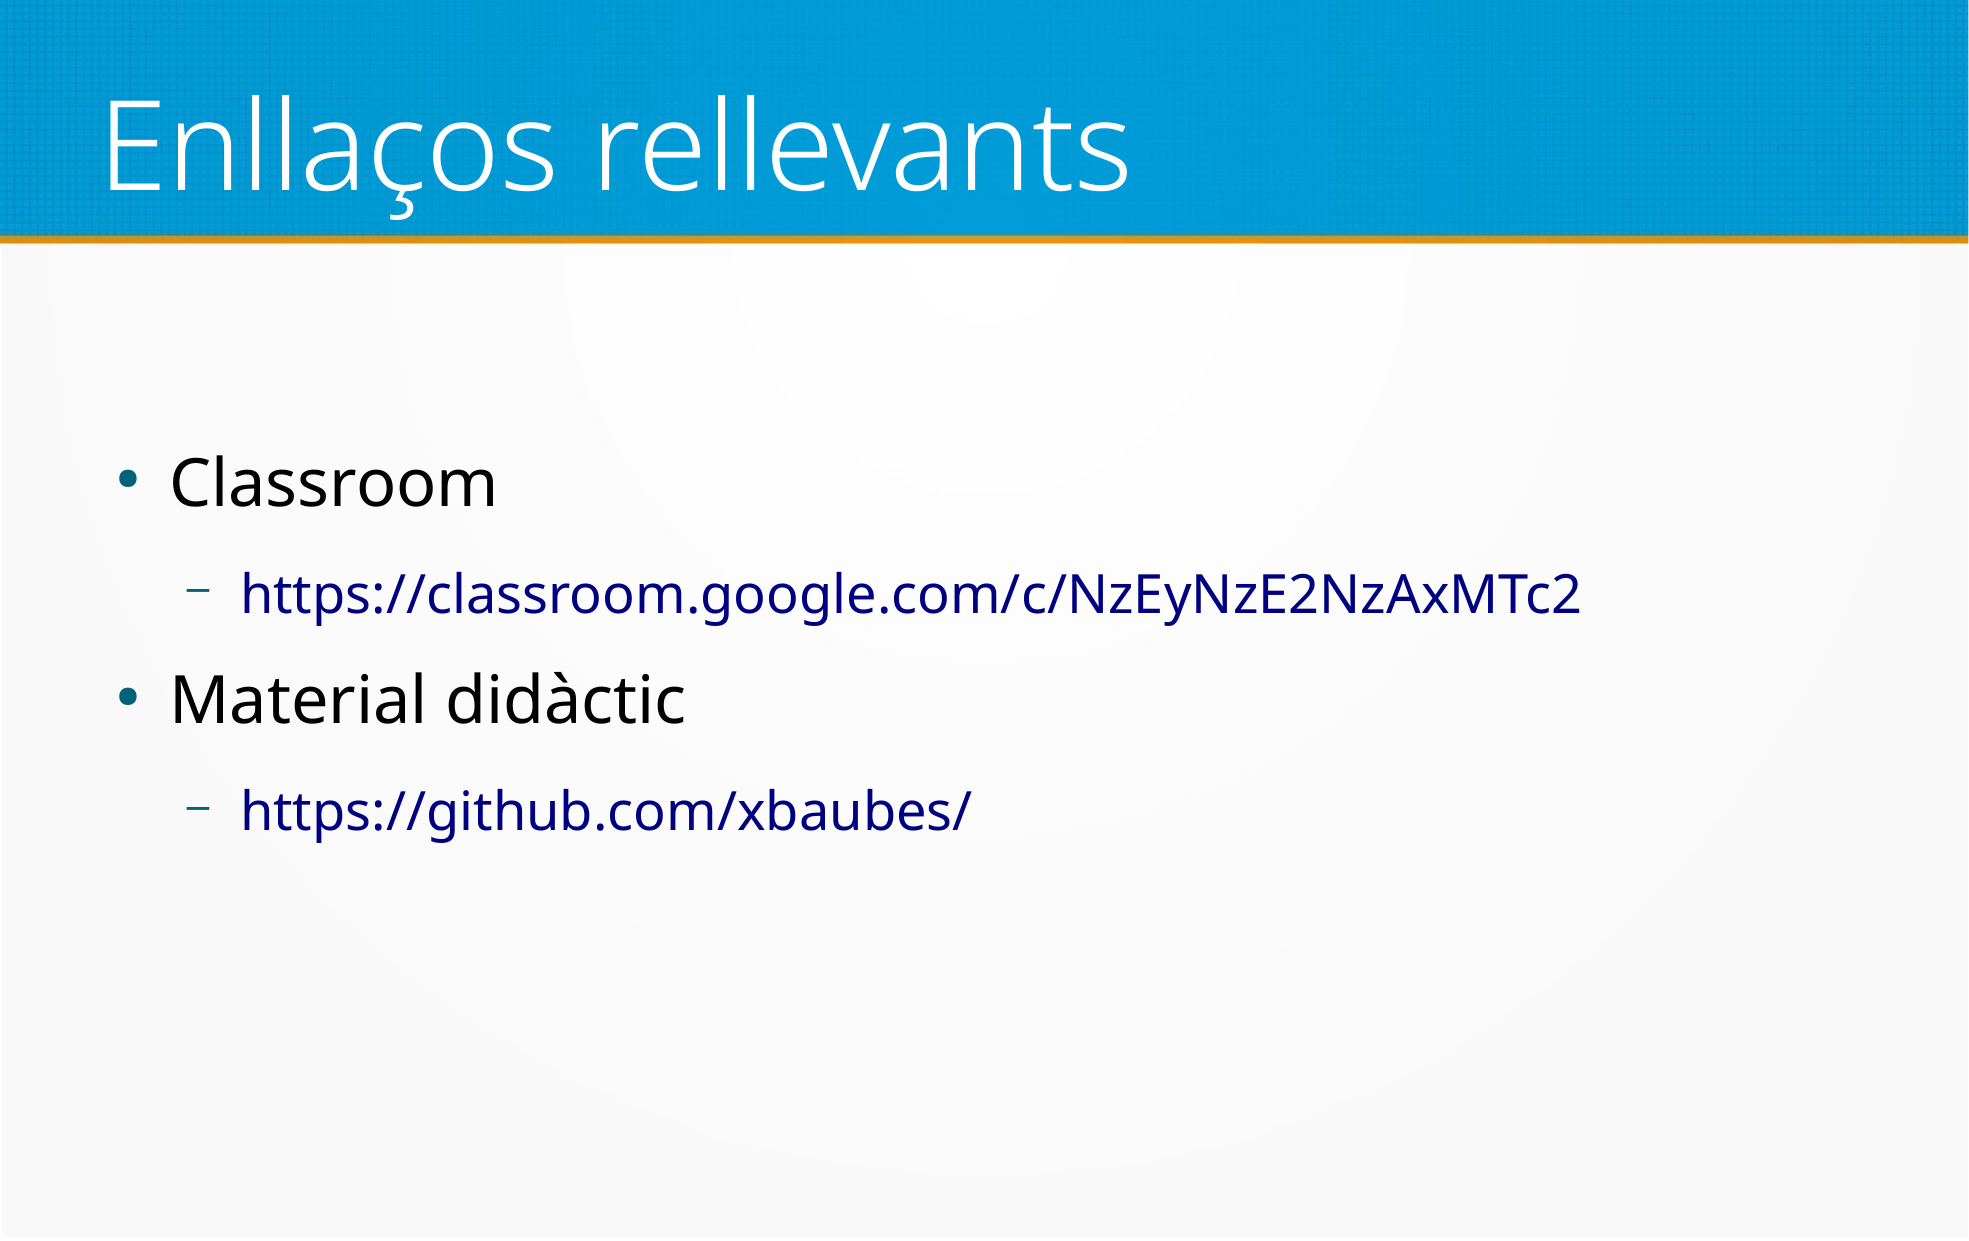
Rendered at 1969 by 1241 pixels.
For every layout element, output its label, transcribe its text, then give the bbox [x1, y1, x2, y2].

title Enllaços rellevants [98, 19, 1870, 227]
list Classroom https://classroom.google.com/c/NzEyNzE2NzAxMTc2 Material didàctic https://github.com/xbaubes/ [98, 315, 1861, 1081]
picture [0, 233, 1969, 1241]
